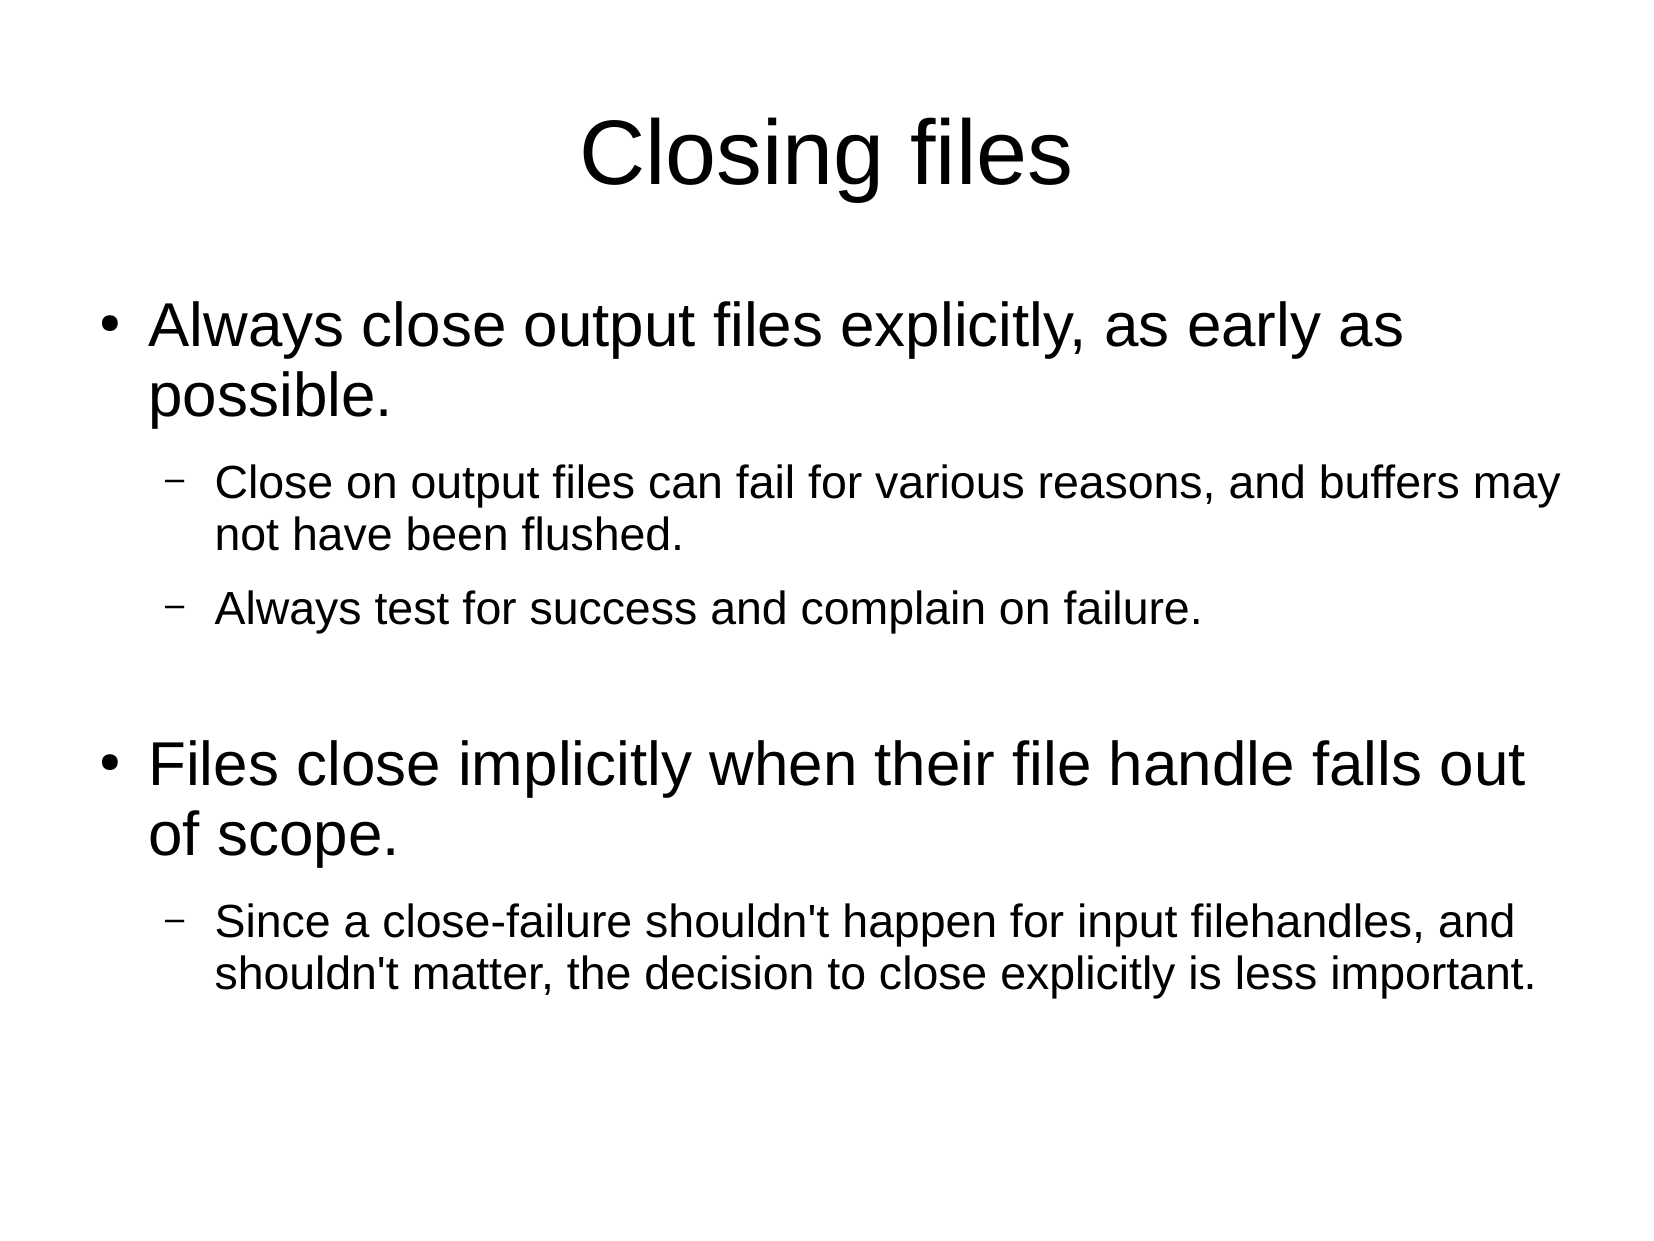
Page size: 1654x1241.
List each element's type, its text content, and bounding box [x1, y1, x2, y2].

title Closing files [82, 49, 1571, 257]
list Always close output files explicitly, as early as possible. Close on output files can fail for various reasons, and buffers may not have been flushed. Always test for success and complain on failure. Files close implicitly when their file handle falls out of scope. Since a close-failure shouldn't happen for input filehandles, and shouldn't matter, the decision to close explicitly is less important. [82, 290, 1571, 1010]
